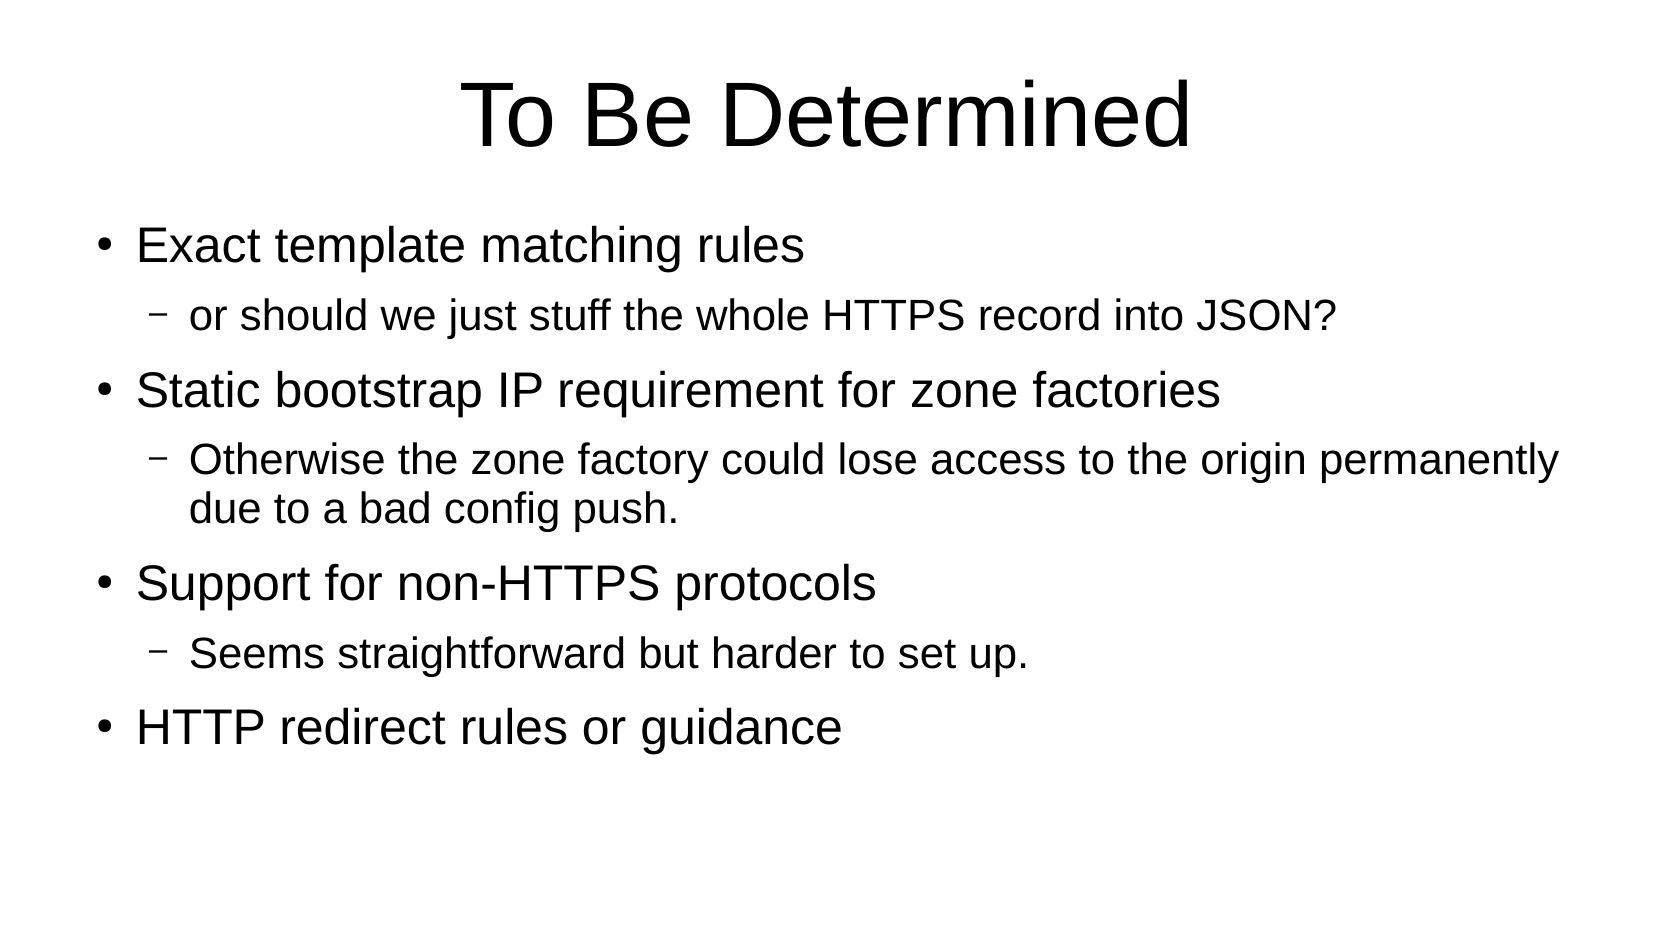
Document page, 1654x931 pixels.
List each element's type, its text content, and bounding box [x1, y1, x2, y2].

list Exact template matching rules or should we just stuff the whole HTTPS record into JSON? Static bootstrap IP requirement for zone factories Otherwise the zone factory could lose access to the origin permanently due to a bad config push. Support for non-HTTPS protocols Seems straightforward but harder to set up. HTTP redirect rules or guidance [82, 217, 1571, 758]
title To Be Determined [82, 37, 1571, 193]
